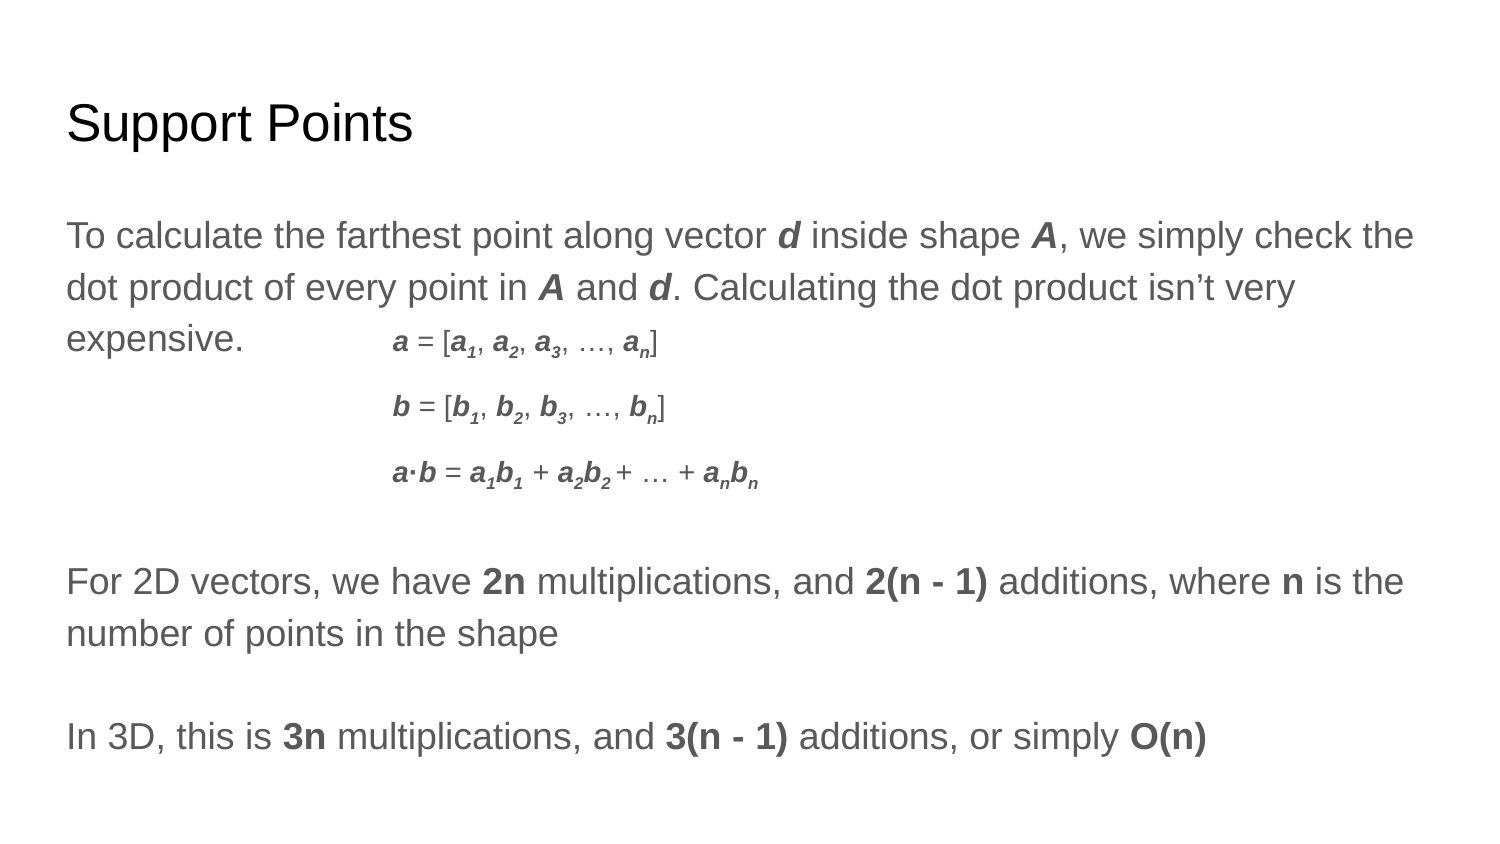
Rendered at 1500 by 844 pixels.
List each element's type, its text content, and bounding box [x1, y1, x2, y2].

text_box a·b = a1b1 + a2b2 + … + anbn [377, 438, 796, 509]
text_box b = [b1, b2, b3, …, bn] [377, 372, 700, 438]
text_box For 2D vectors, we have 2n multiplications, and 2(n - 1) additions, where n is the number of points in the shape In 3D, this is 3n multiplications, and 3(n - 1) additions, or simply O(n) [51, 535, 1449, 773]
title Support Points [51, 72, 1449, 167]
list To calculate the farthest point along vector d inside shape A, we simply check the dot product of every point in A and d. Calculating the dot product isn’t very expensive. [51, 189, 1449, 535]
text_box a = [a1, a2, a3, …, an] [377, 307, 680, 372]
